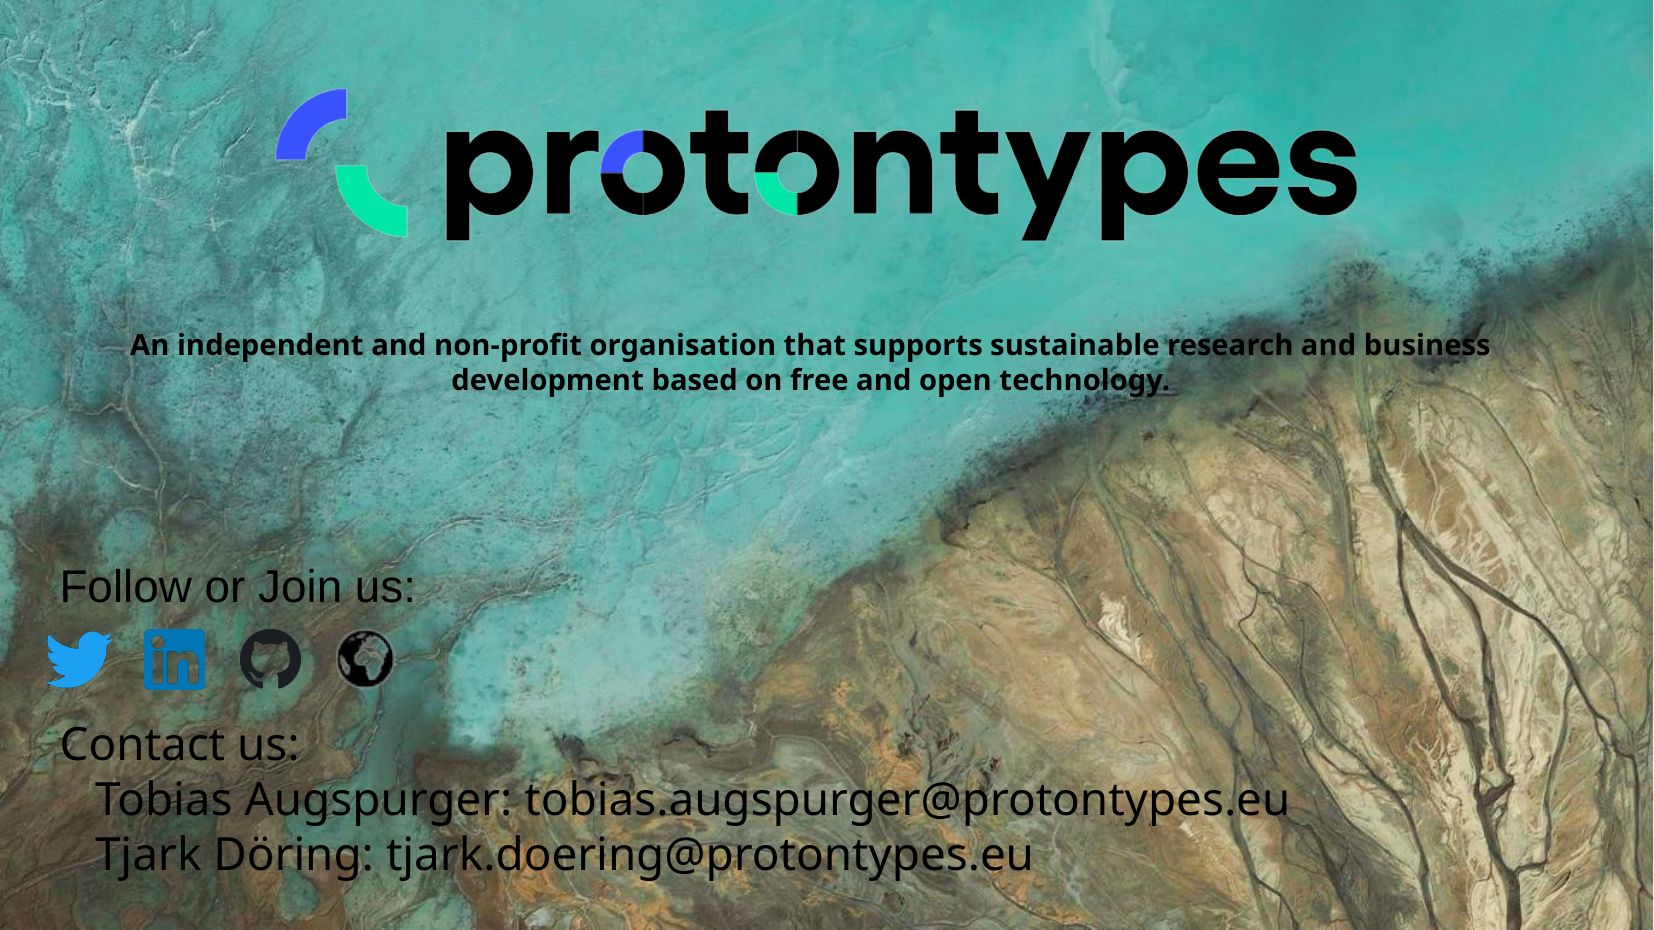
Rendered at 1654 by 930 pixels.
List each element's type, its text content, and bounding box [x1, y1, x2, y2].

picture [0, 0, 1654, 930]
text_box Contact us: Tobias Augspurger: tobias.augspurger@protontypes.eu Tjark Döring: tjark.doering@protontypes.eu [44, 707, 1551, 930]
text_box Follow or Join us: [44, 548, 465, 615]
text_box An independent and non-profit organisation that supports sustainable research and business development based on free and open technology. [47, 242, 1575, 480]
